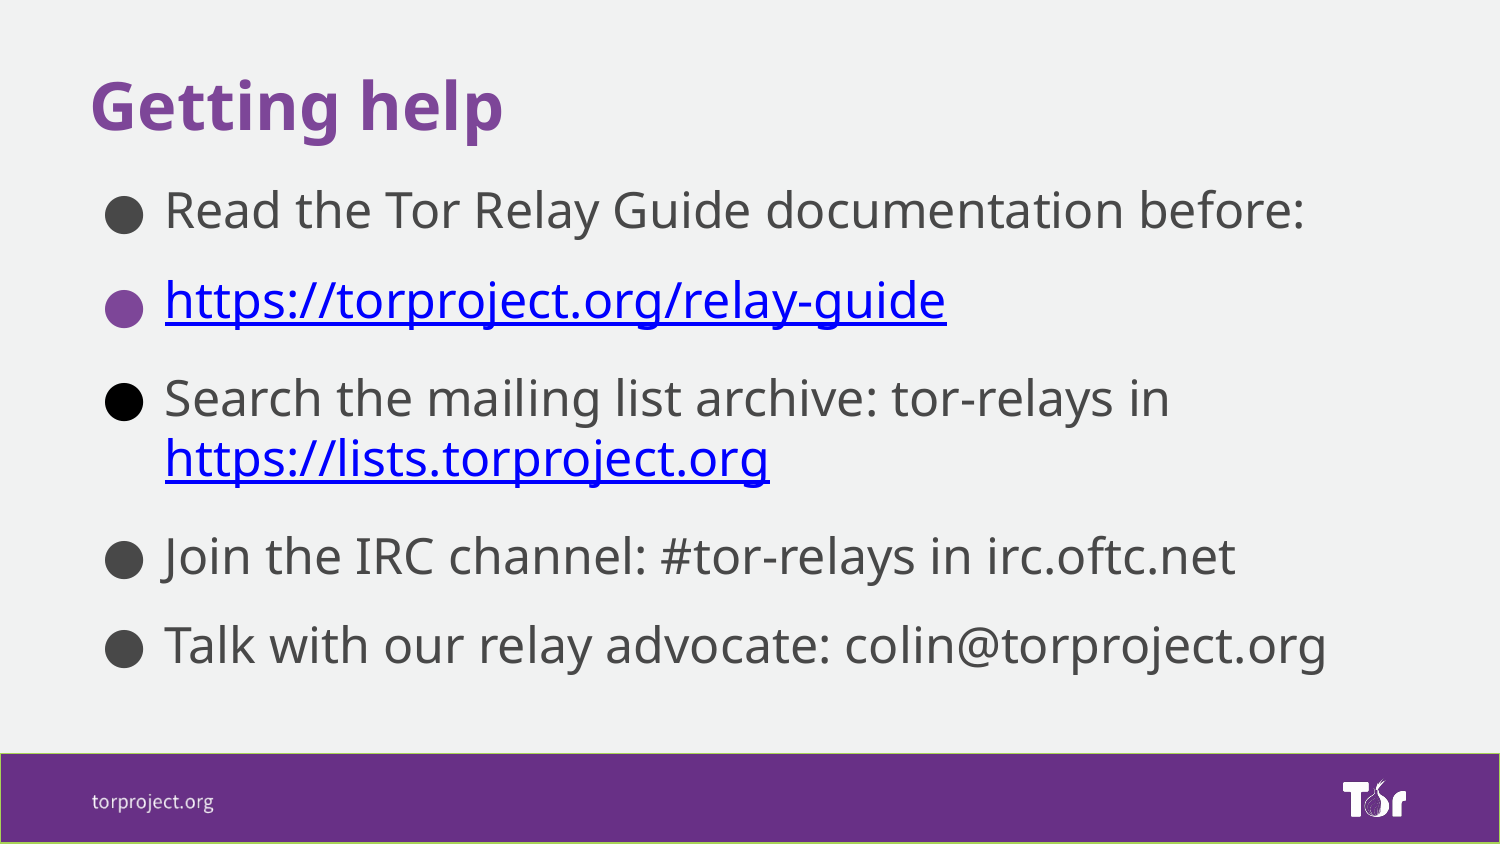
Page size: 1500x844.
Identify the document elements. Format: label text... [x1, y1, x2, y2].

text_box Read the Tor Relay Guide documentation before: https://torproject.org/relay-guide Search the mailing list archive: tor-relays in https://lists.torproject.org Join the IRC channel: #tor-relays in irc.oftc.net Talk with our relay advocate: colin@torproject.org [75, 171, 1425, 728]
picture [75, 780, 604, 821]
picture [1343, 778, 1406, 817]
text_box Getting help [75, 33, 1425, 171]
